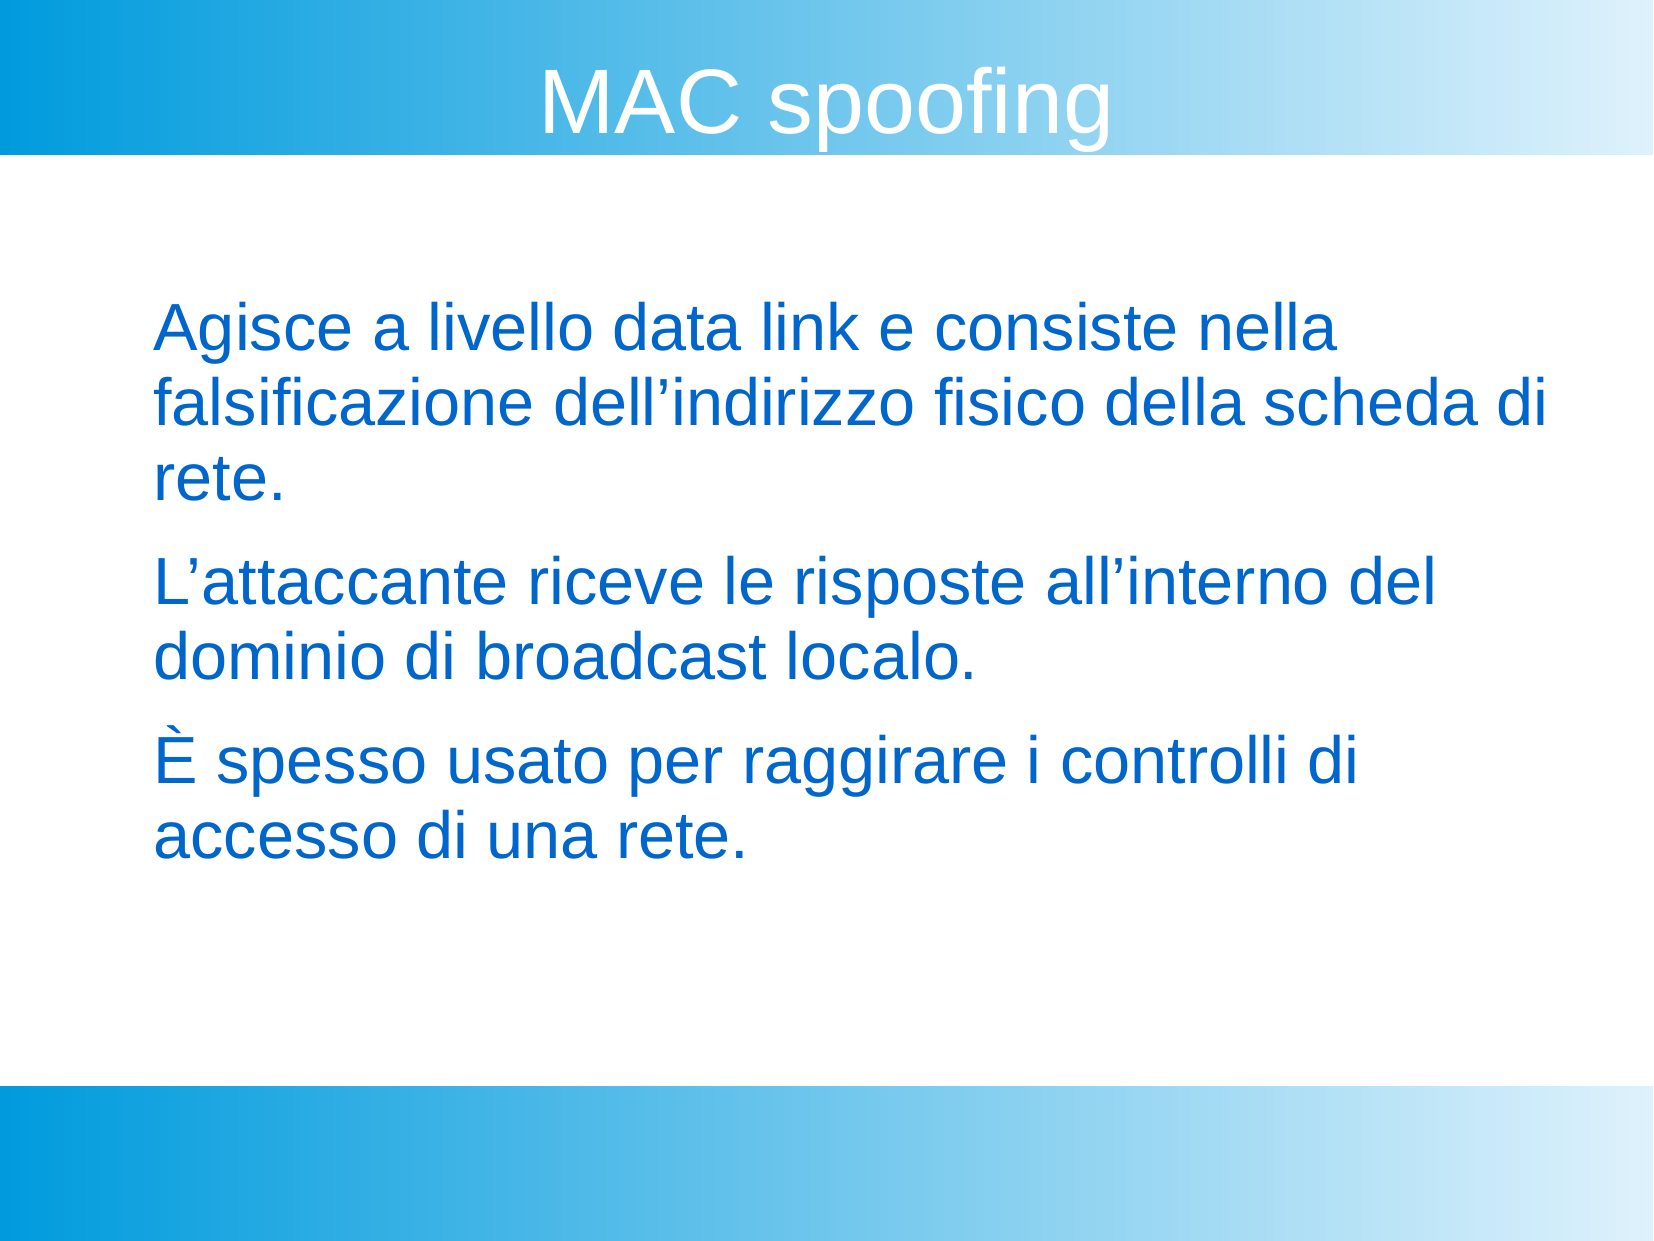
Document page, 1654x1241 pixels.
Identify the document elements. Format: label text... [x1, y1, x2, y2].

title MAC spoofing [82, 49, 1571, 155]
list Agisce a livello data link e consiste nella falsificazione dell’indirizzo fisico della scheda di rete. L’attaccante riceve le risposte all’interno del dominio di broadcast localo. È spesso usato per raggirare i controlli di accesso di una rete. [82, 290, 1571, 1010]
